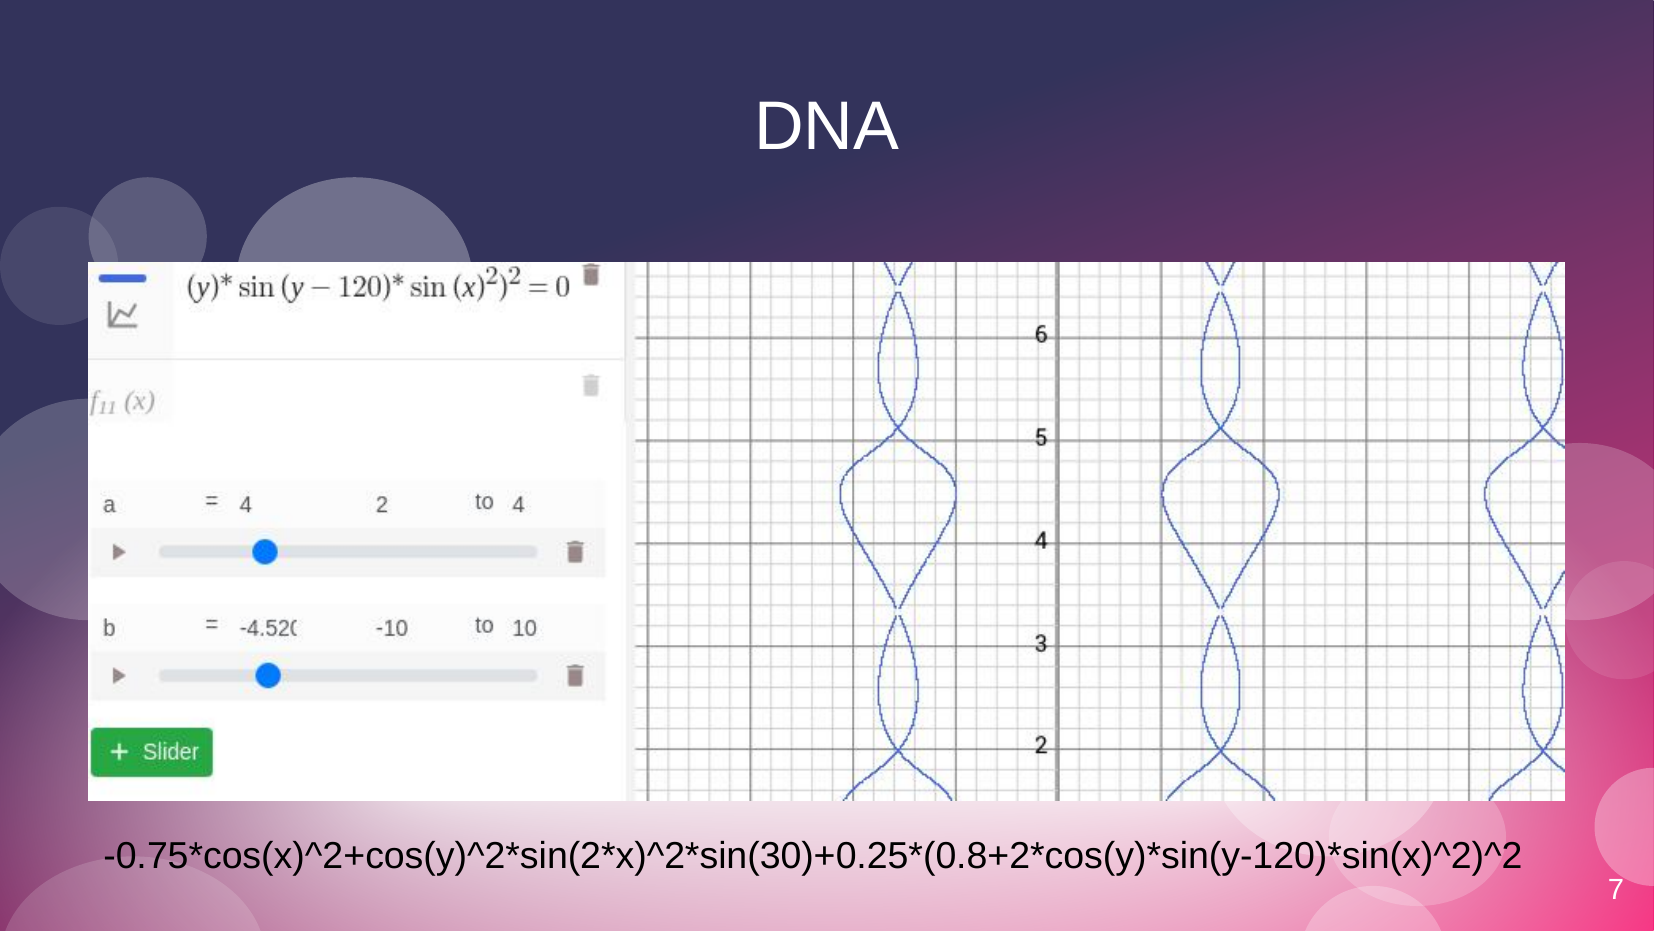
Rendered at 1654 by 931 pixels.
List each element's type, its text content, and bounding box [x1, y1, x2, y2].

text_box -0.75*cos(x)^2+cos(y)^2*sin(2*x)^2*sin(30)+0.25*(0.8+2*cos(y)*sin(y-120)*sin(x)^2)^2 [88, 826, 1654, 926]
title DNA [88, 44, 1565, 207]
picture [88, 262, 1565, 801]
